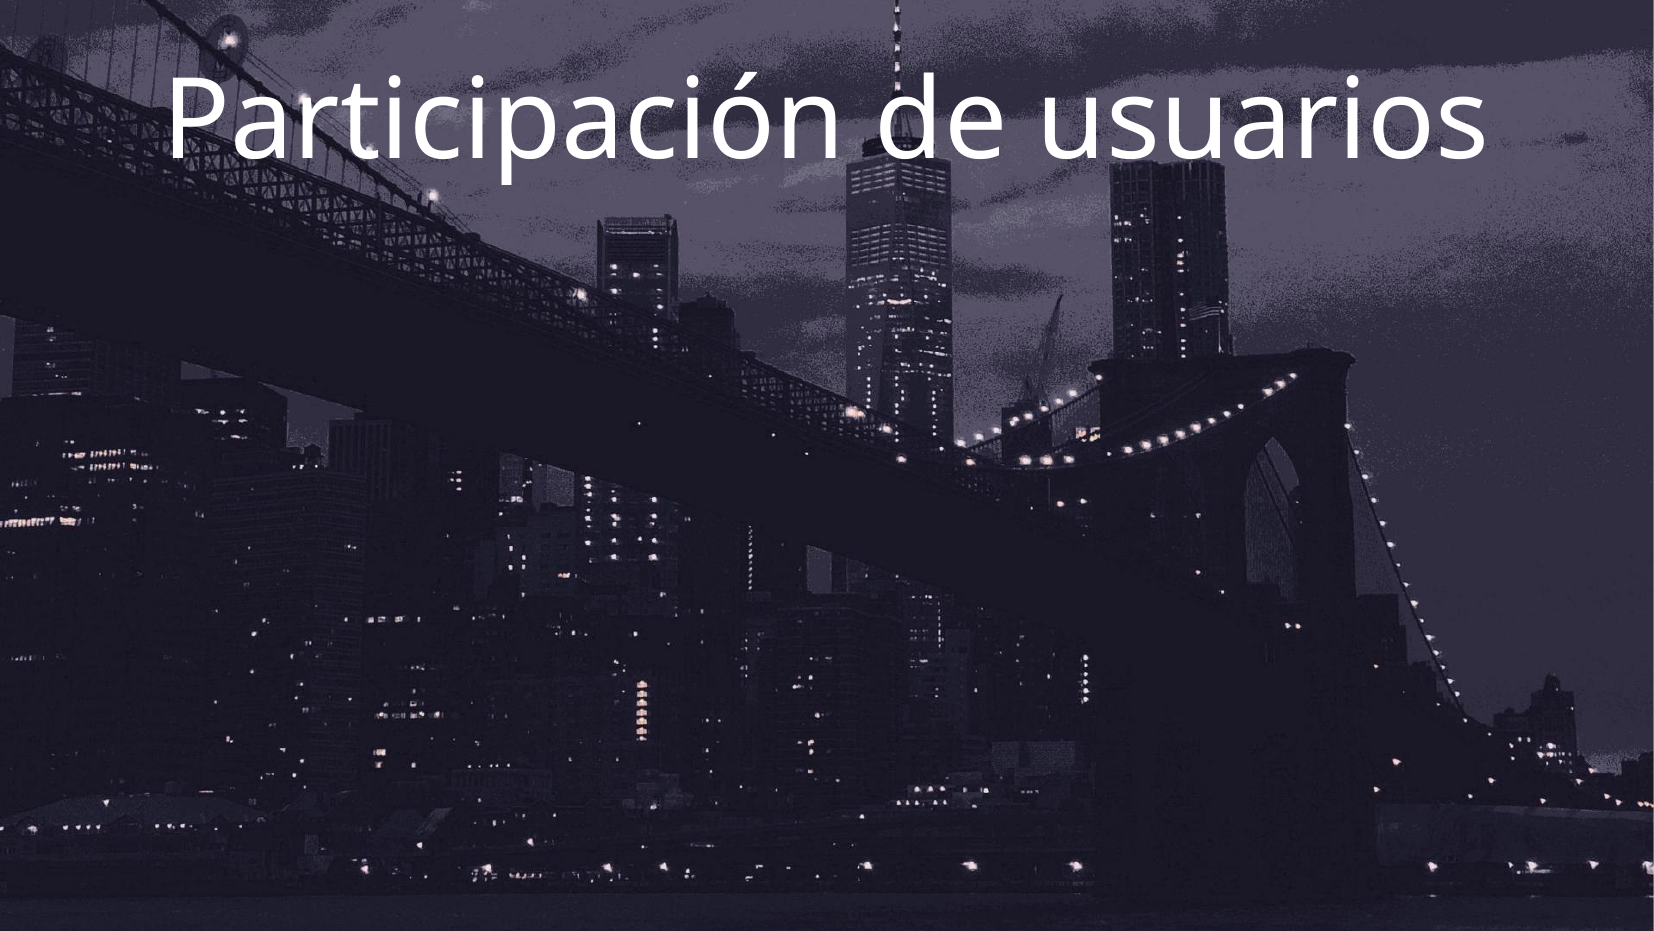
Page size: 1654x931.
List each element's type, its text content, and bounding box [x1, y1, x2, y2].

picture [0, 0, 1654, 931]
title Participación de usuarios [82, 37, 1571, 193]
